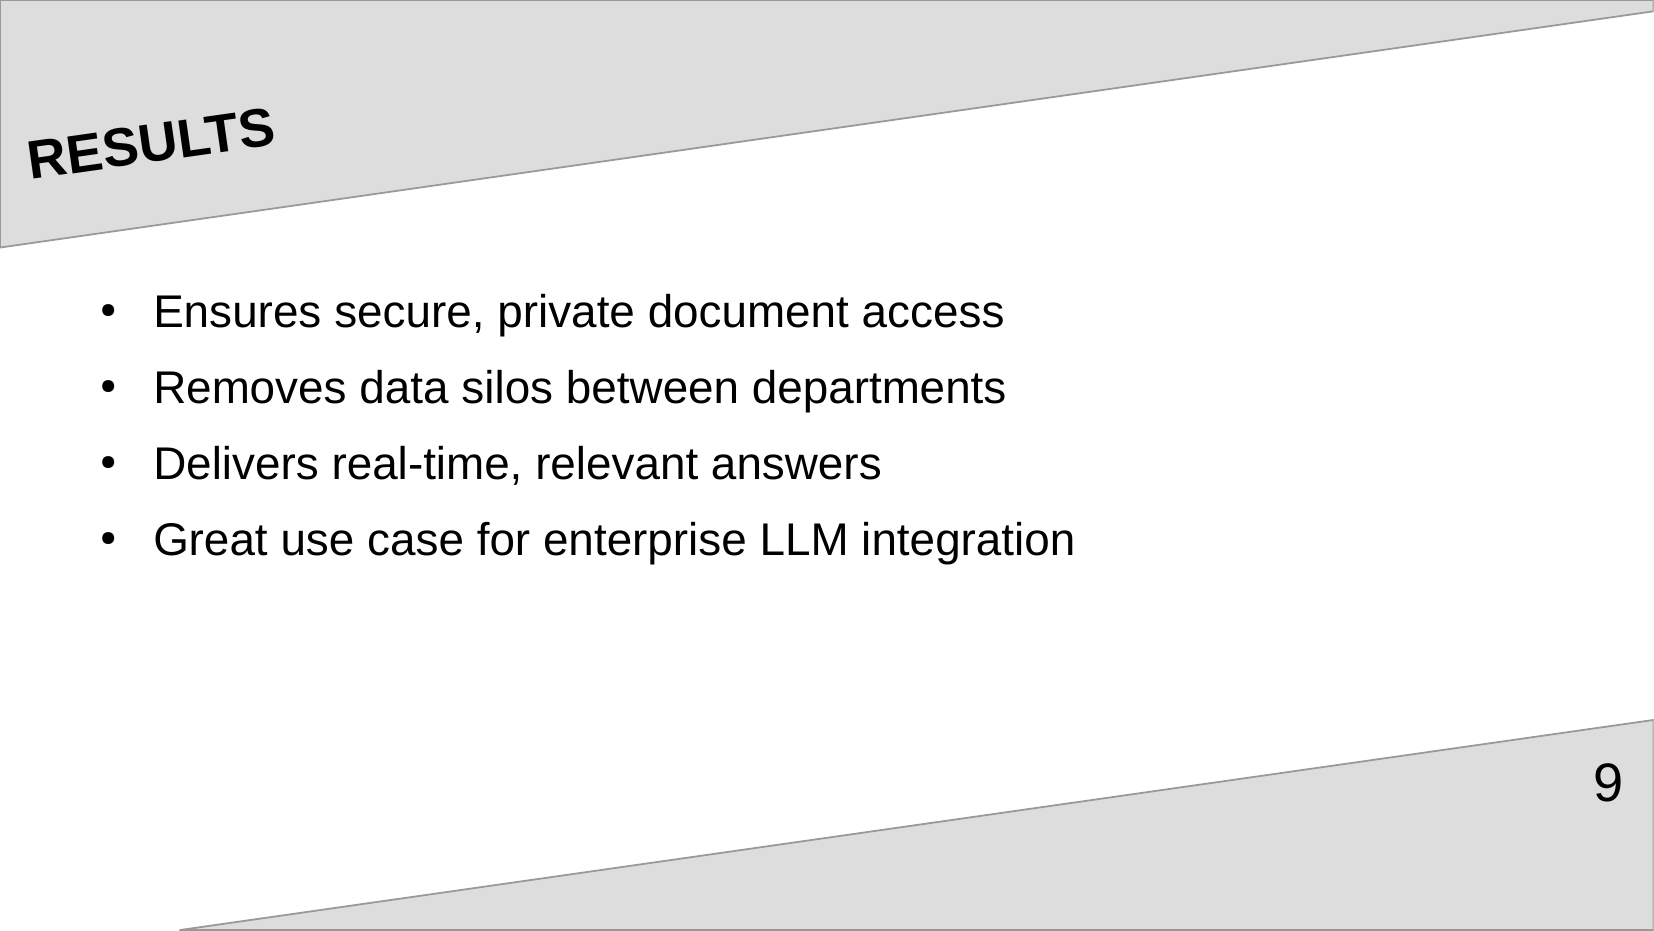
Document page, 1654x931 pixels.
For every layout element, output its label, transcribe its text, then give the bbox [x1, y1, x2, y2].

list Ensures secure, private document access Removes data silos between departments Delivers real-time, relevant answers Great use case for enterprise LLM integration [82, 285, 1538, 826]
title RESULTS [16, 0, 1501, 239]
